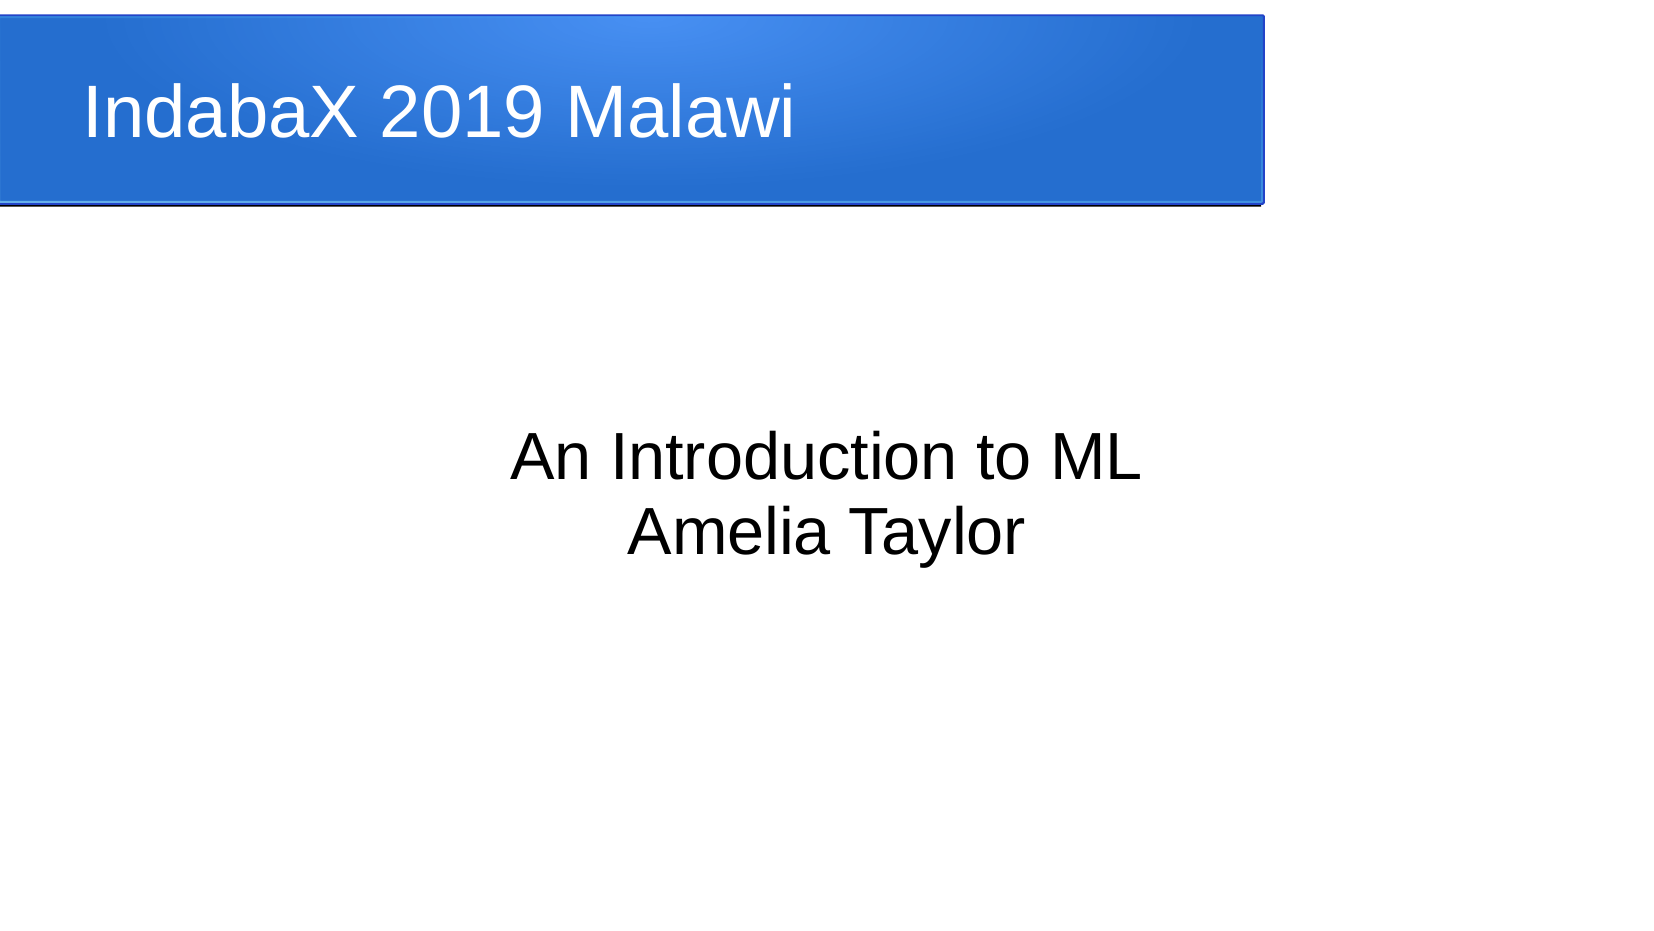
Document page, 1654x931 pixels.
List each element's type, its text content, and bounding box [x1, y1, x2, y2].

title IndabaX 2019 Malawi [82, 35, 1235, 189]
subtitle An Introduction to ML Amelia Taylor [82, 224, 1571, 764]
